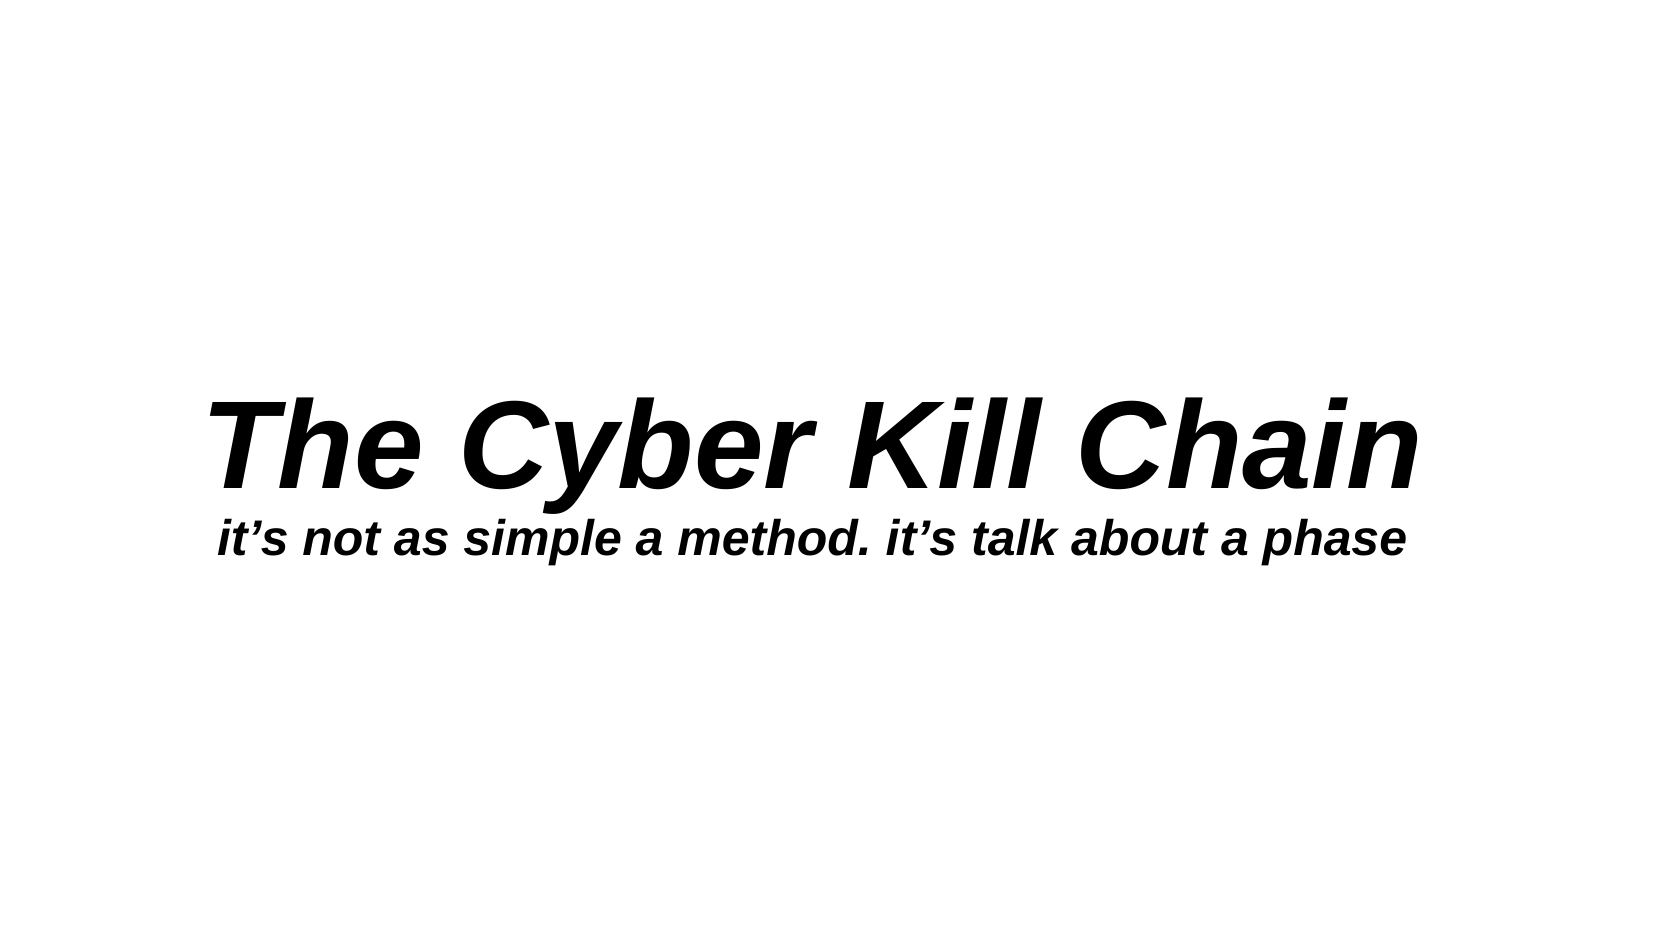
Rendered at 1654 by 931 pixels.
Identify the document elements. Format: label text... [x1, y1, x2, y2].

text_box it’s not as simple a method. it’s talk about a phase [202, 502, 1436, 661]
text_box The Cyber Kill Chain [186, 367, 1447, 663]
